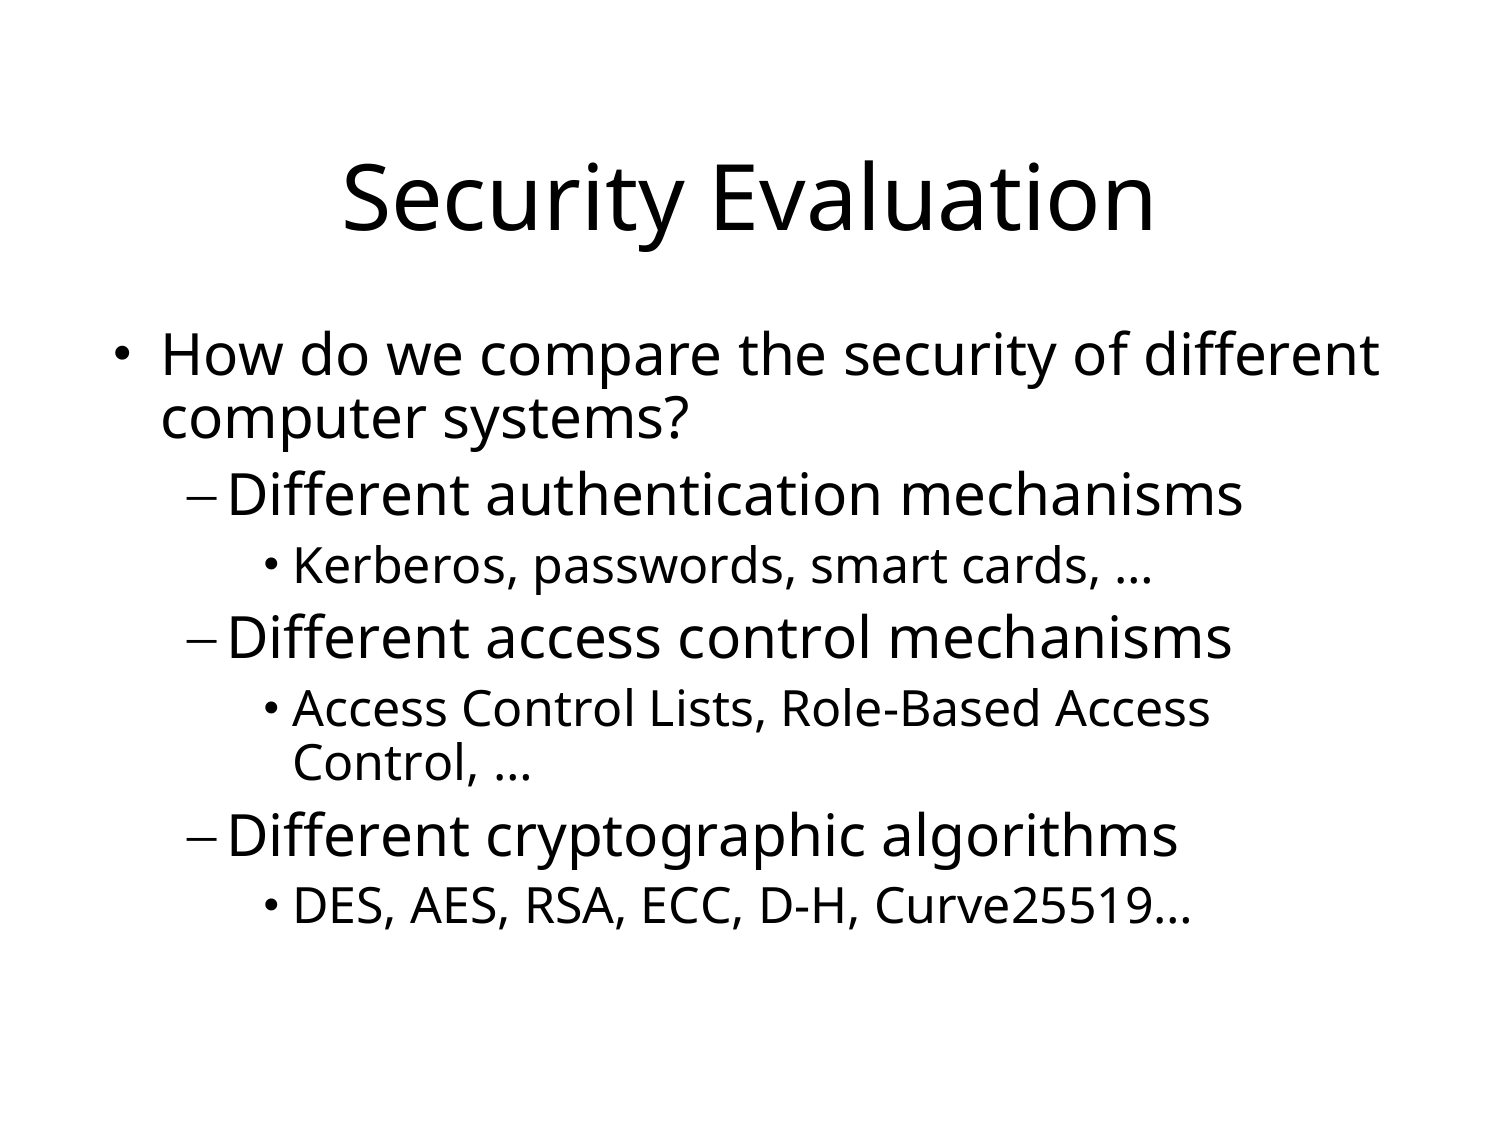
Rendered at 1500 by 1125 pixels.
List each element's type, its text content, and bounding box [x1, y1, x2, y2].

title Security Evaluation [112, 99, 1388, 288]
list How do we compare the security of different computer systems? Different authentication mechanisms Kerberos, passwords, smart cards, … Different access control mechanisms Access Control Lists, Role-Based Access Control, … Different cryptographic algorithms DES, AES, RSA, ECC, D-H, Curve25519… [112, 324, 1388, 1000]
